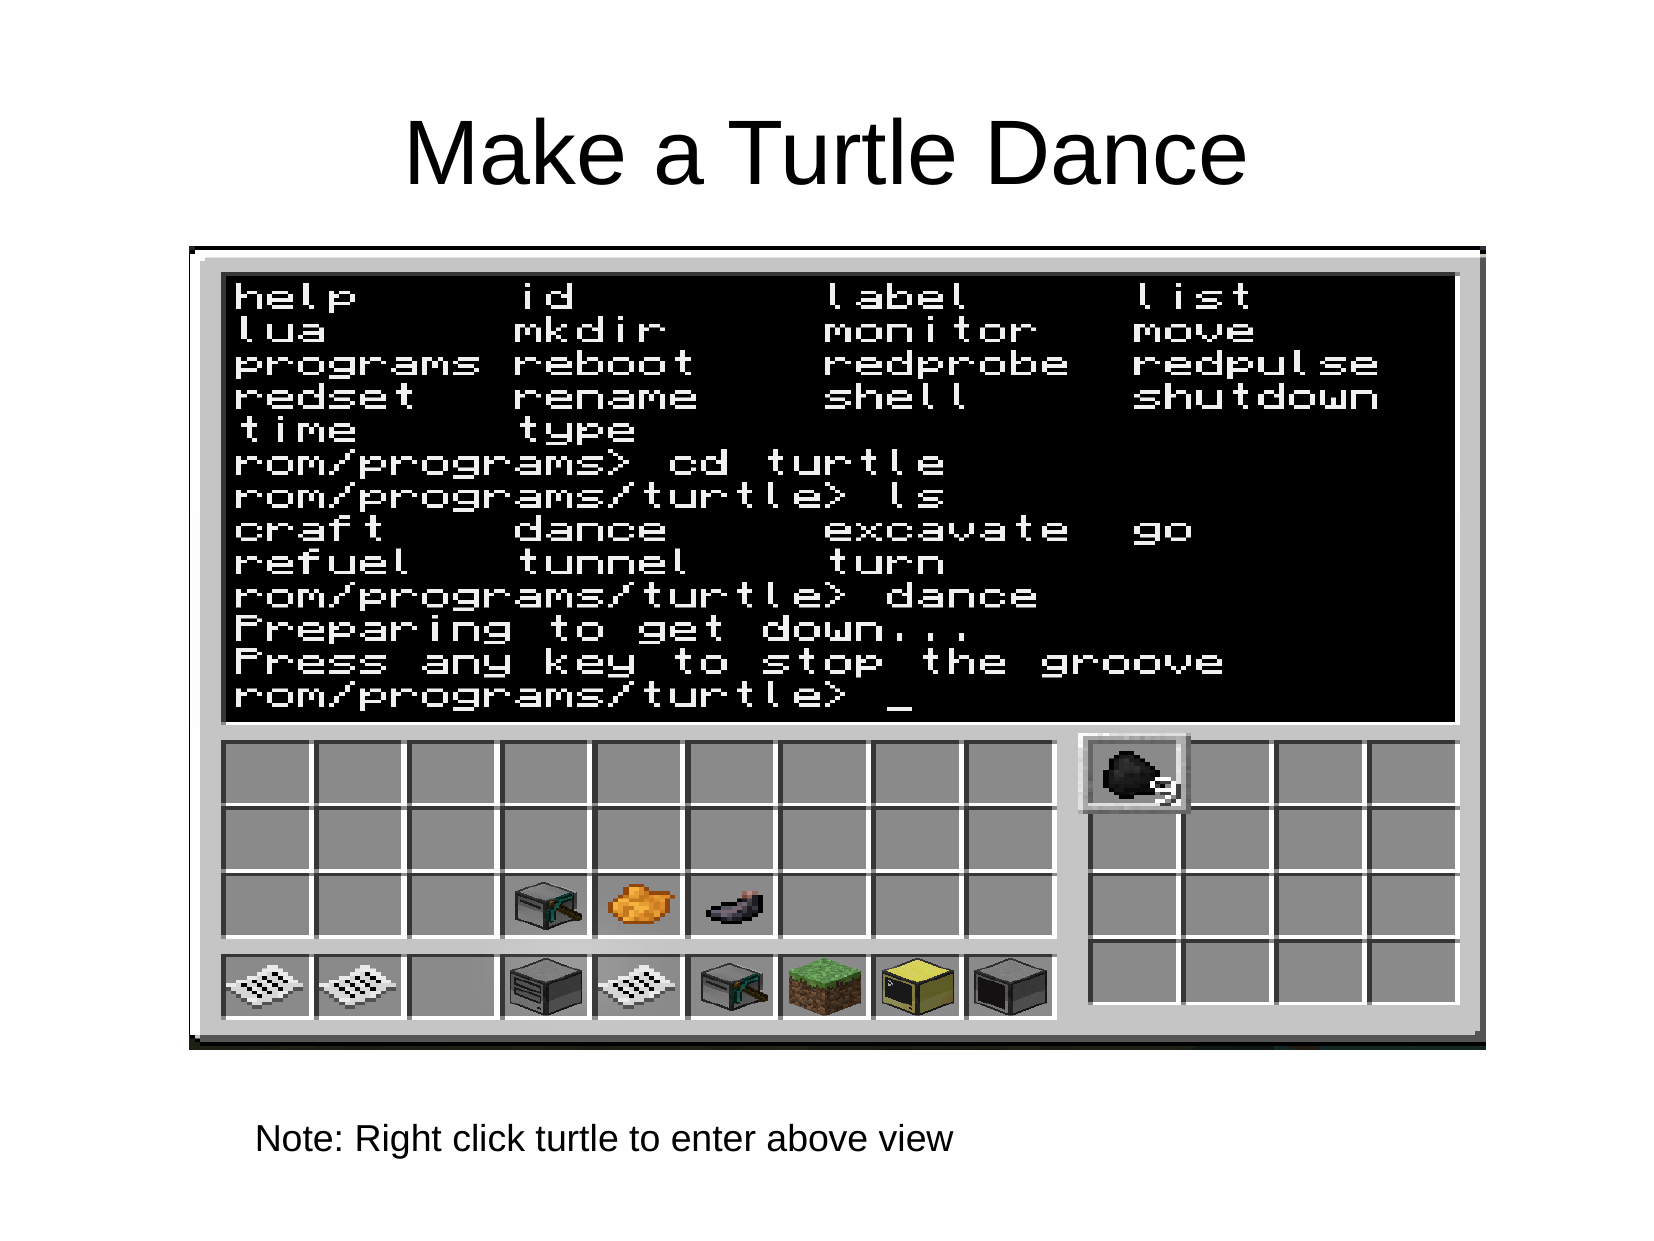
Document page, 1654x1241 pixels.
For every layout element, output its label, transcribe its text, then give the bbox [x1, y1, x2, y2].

picture [189, 246, 1486, 1051]
text_box Note: Right click turtle to enter above view [240, 1110, 1201, 1167]
title Make a Turtle Dance [82, 49, 1571, 257]
